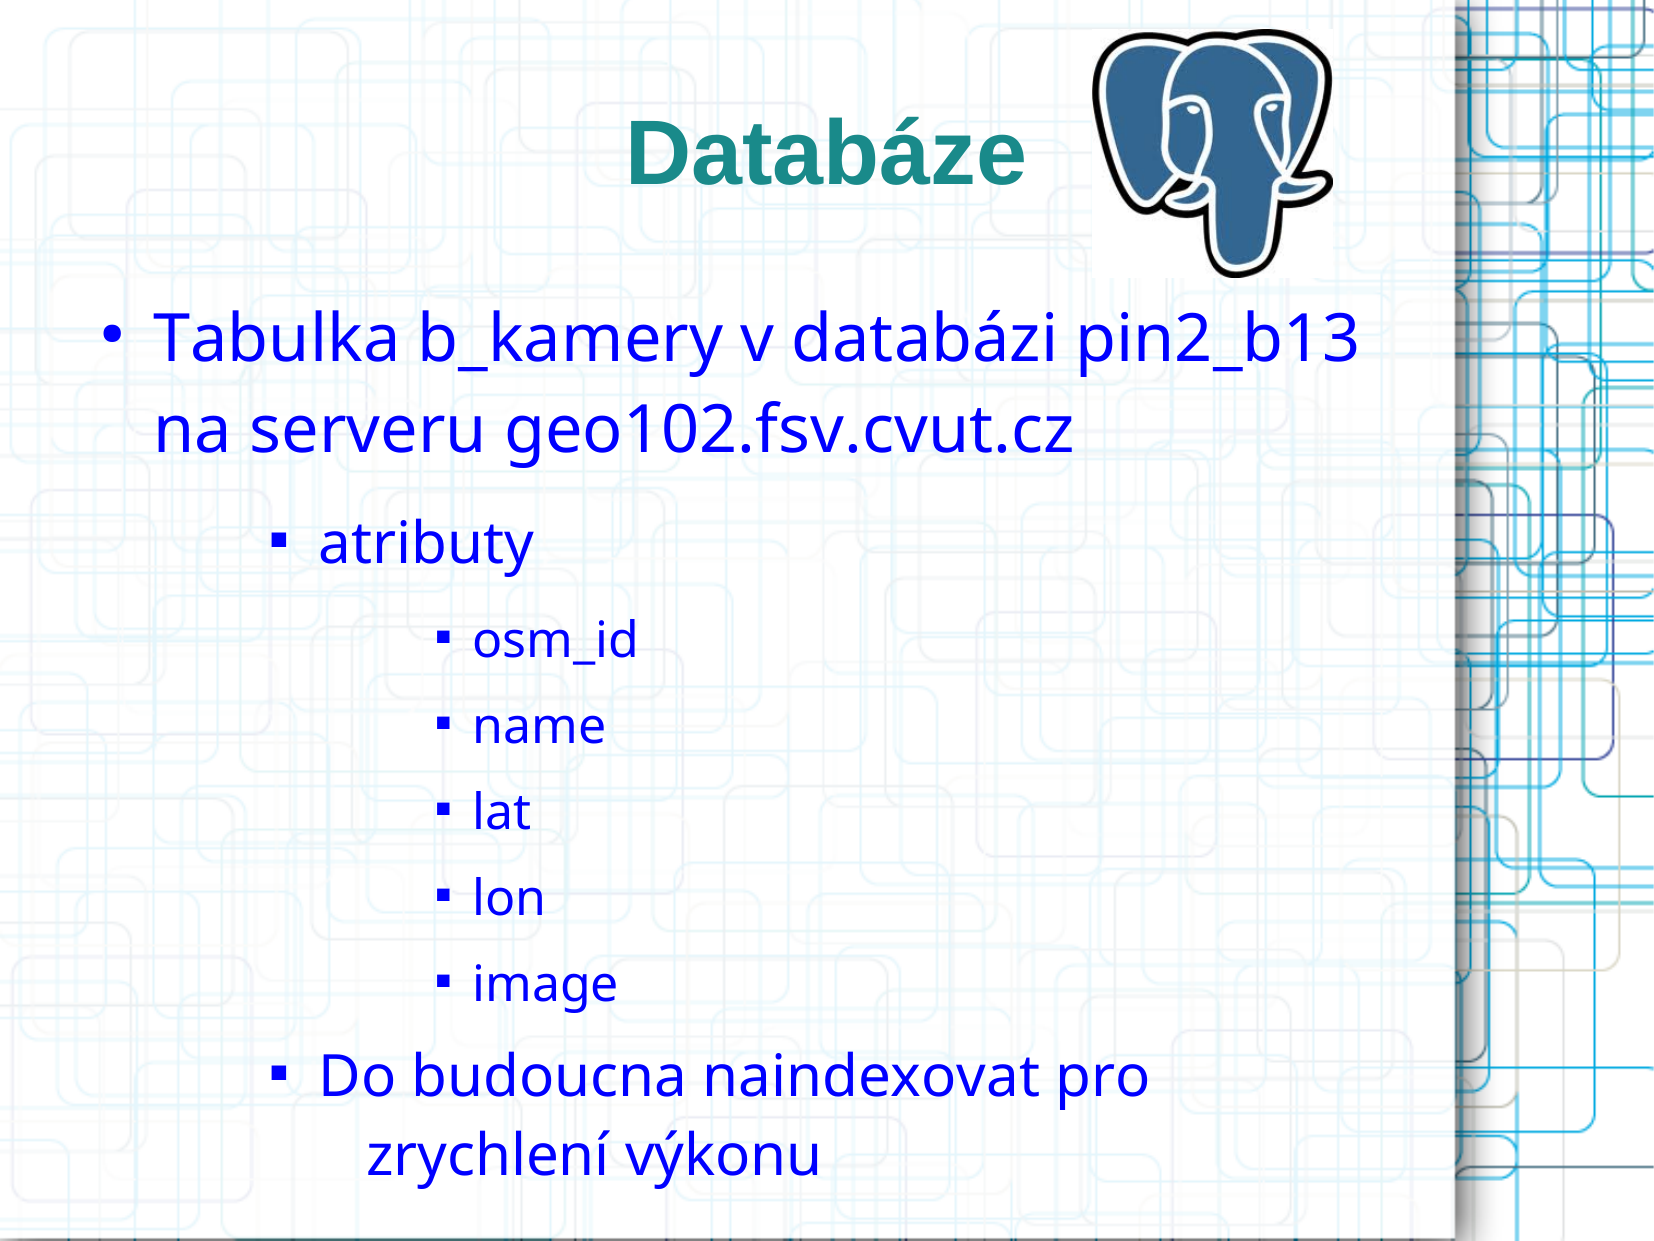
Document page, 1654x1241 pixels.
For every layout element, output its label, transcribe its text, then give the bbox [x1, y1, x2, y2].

picture [0, 0, 1654, 1241]
title Databáze [82, 56, 1571, 250]
list Tabulka b_kamery v databázi pin2_b13 na serveru geo102.fsv.cvut.cz atributy osm_id name lat lon image Do budoucna naindexovat pro zrychlení výkonu [82, 290, 1388, 1137]
